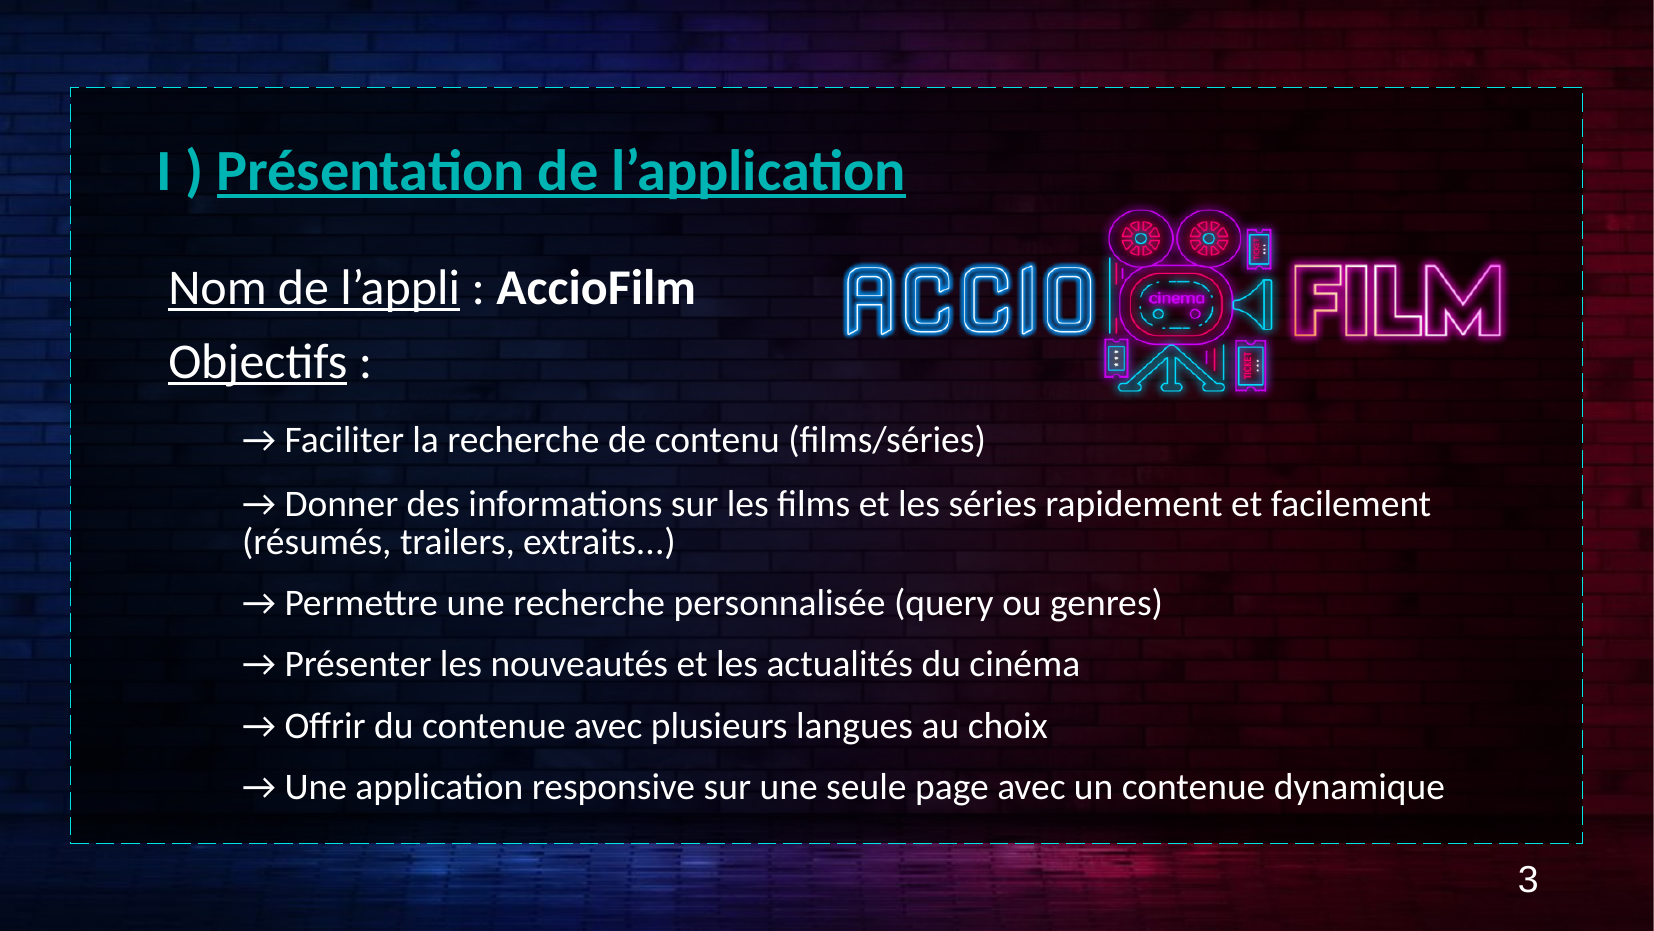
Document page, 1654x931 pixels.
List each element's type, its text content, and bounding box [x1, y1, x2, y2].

text_box I ) Présentation de l’application [141, 139, 1063, 330]
text_box Nom de l’appli : AccioFilm Objectifs : → Faciliter la recherche de contenu (films/séries) → Donner des informations sur les films et les séries rapidement et facilement (résumés, trailers, extraits...) → Permettre une recherche personnalisée (query ou genres) → Présenter les nouveautés et les actualités du cinéma → Offrir du contenue avec plusieurs langues au choix → Une application responsive sur une seule page avec un contenue dynamique [153, 259, 1571, 931]
text_box [70, 87, 1583, 844]
picture [0, 0, 1654, 931]
picture [838, 188, 1511, 409]
